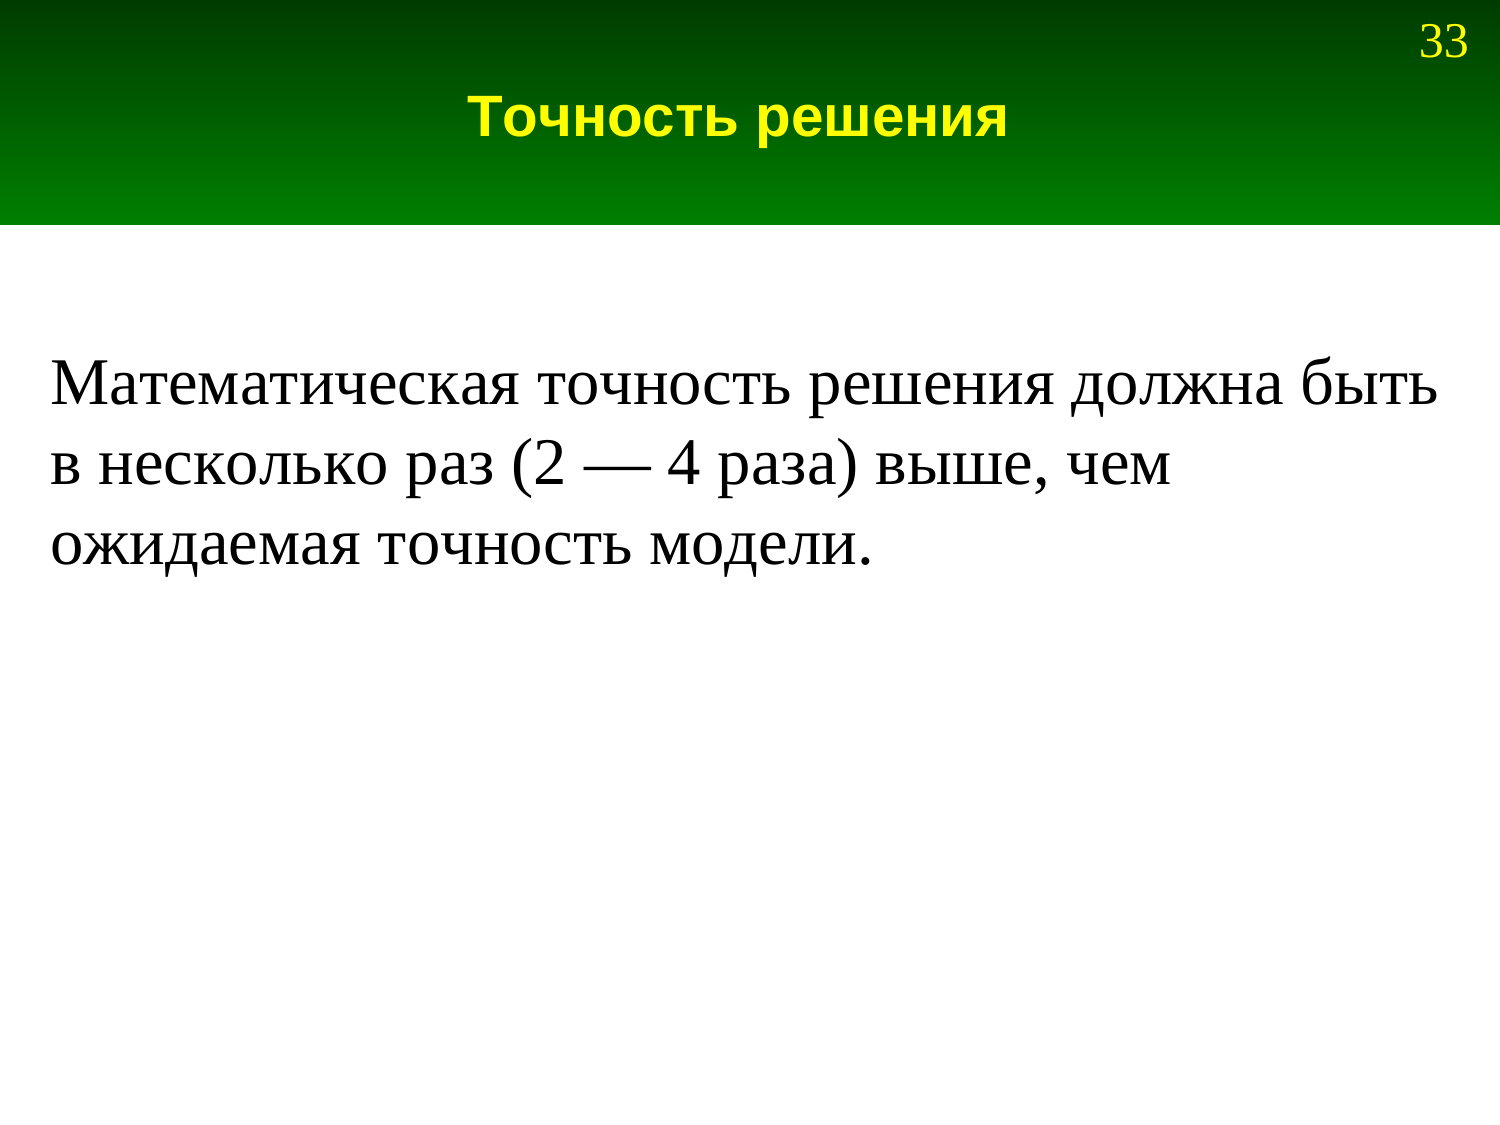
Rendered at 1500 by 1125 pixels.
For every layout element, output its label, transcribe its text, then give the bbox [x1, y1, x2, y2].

title Точность решения [88, 18, 1389, 207]
text_box Математическая точность решения должна быть в несколько раз (2 — 4 раза) выше, чем ожидаемая точность модели. [35, 330, 1465, 586]
